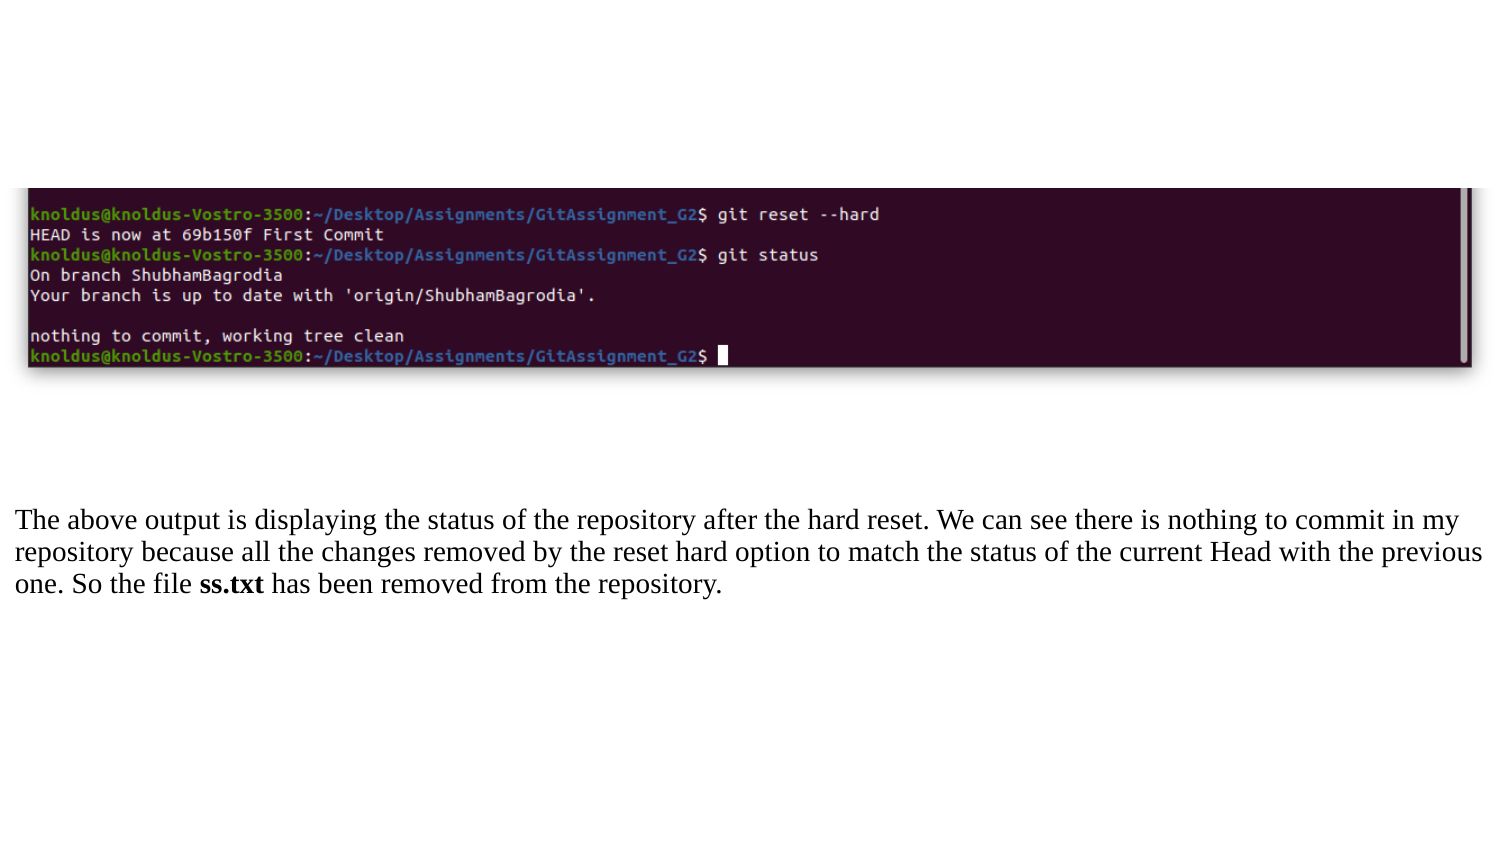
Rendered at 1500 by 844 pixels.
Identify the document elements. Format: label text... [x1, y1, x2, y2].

picture [0, 188, 1500, 399]
text_box The above output is displaying the status of the repository after the hard reset. We can see there is nothing to commit in my repository because all the changes removed by the reset hard option to match the status of the current Head with the previous one. So the file ss.txt has been removed from the repository. [0, 496, 1500, 674]
